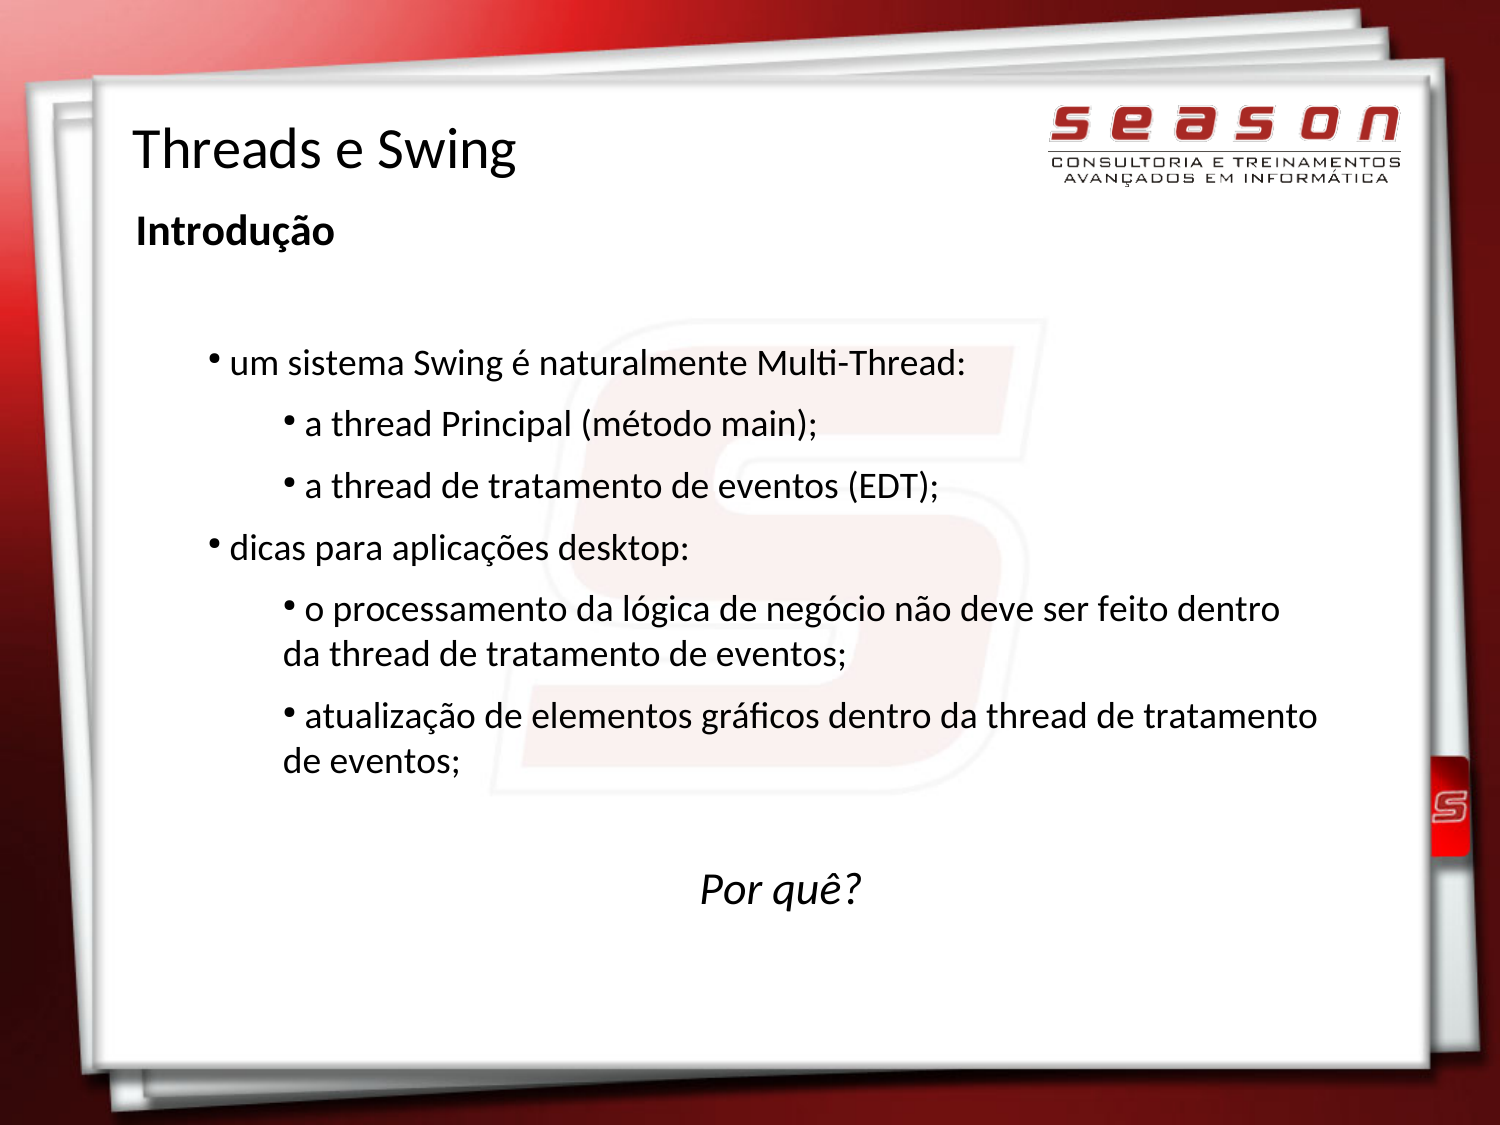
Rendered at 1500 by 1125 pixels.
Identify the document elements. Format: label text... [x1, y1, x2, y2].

text_box um sistema Swing é naturalmente Multi-Thread: a thread Principal (método main); a thread de tratamento de eventos (EDT); dicas para aplicações desktop: o processamento da lógica de negócio não deve ser feito dentro da thread de tratamento de eventos; atualização de elementos gráficos dentro da thread de tratamento de eventos; Por quê? [207, 337, 1328, 914]
text_box Introdução [119, 201, 1240, 255]
title Threads e Swing [118, 33, 1394, 257]
picture [0, 0, 1500, 1125]
